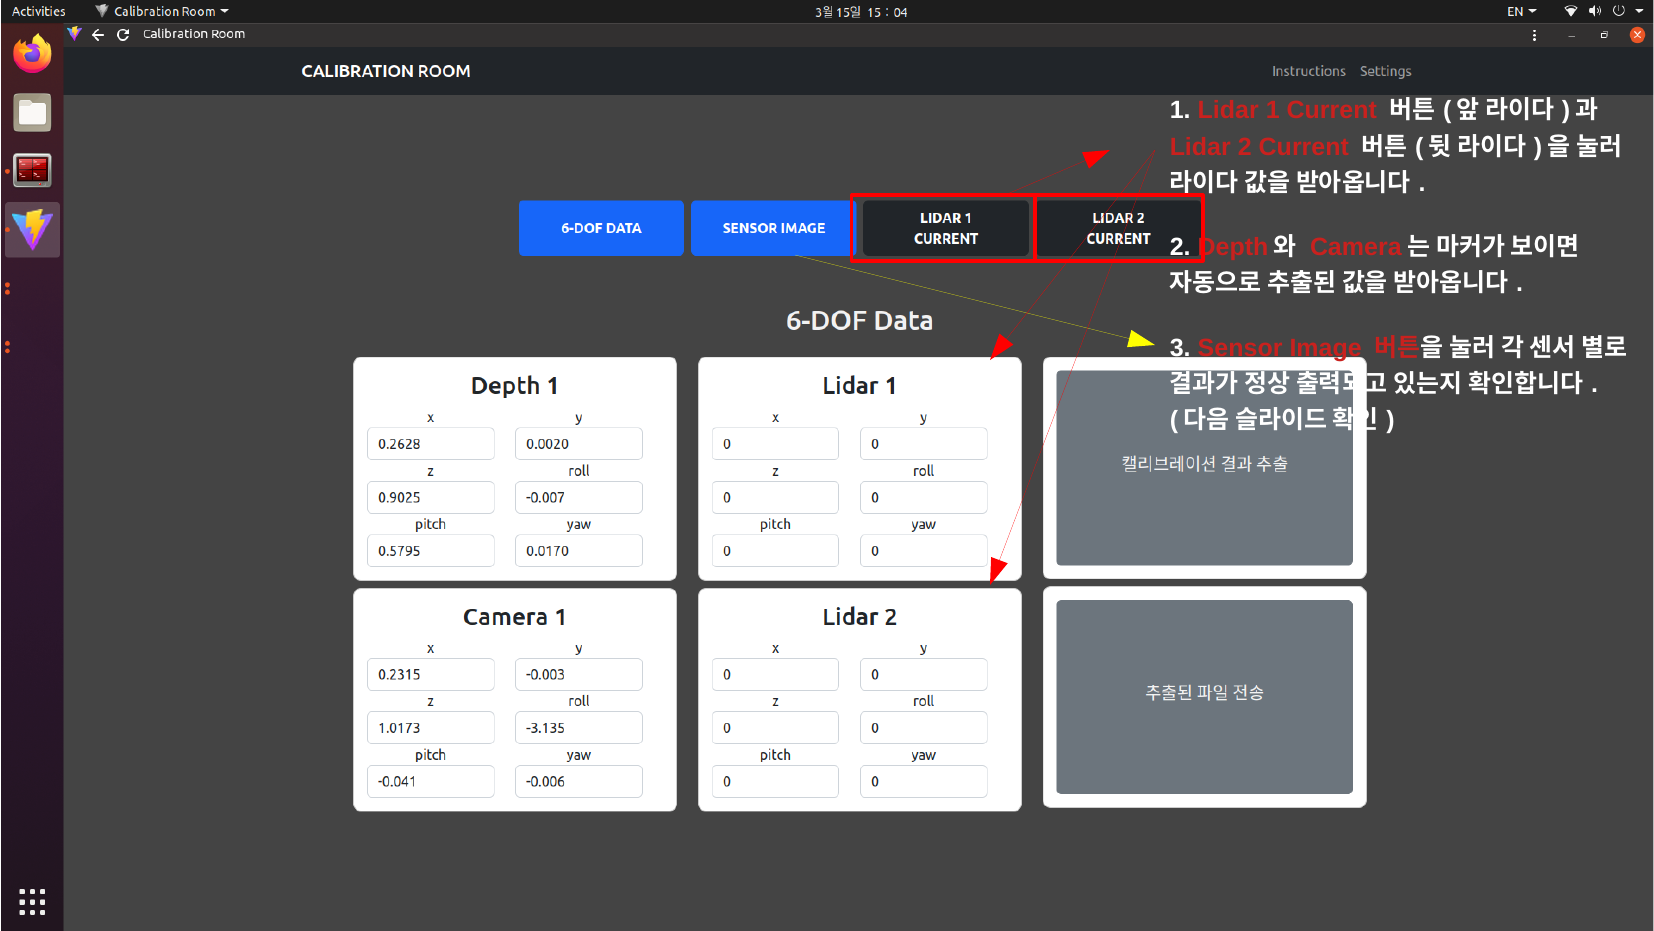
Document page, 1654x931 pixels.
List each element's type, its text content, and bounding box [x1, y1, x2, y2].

picture [1, 0, 1654, 931]
text_box 1. Lidar 1 Current 버튼(앞 라이다)과 Lidar 2 Current 버튼(뒷 라이다)을 눌러 라이다 값을 받아옵니다. 2. Depth와 Camera는 마커가 보이면 자동으로 추출된 값을 받아옵니다. 3. Sensor Image 버튼을 눌러 각 센서 별로 결과가 정상 출력되고 있는지 확인합니다. (다음 슬라이드 확인) [1155, 51, 1621, 502]
